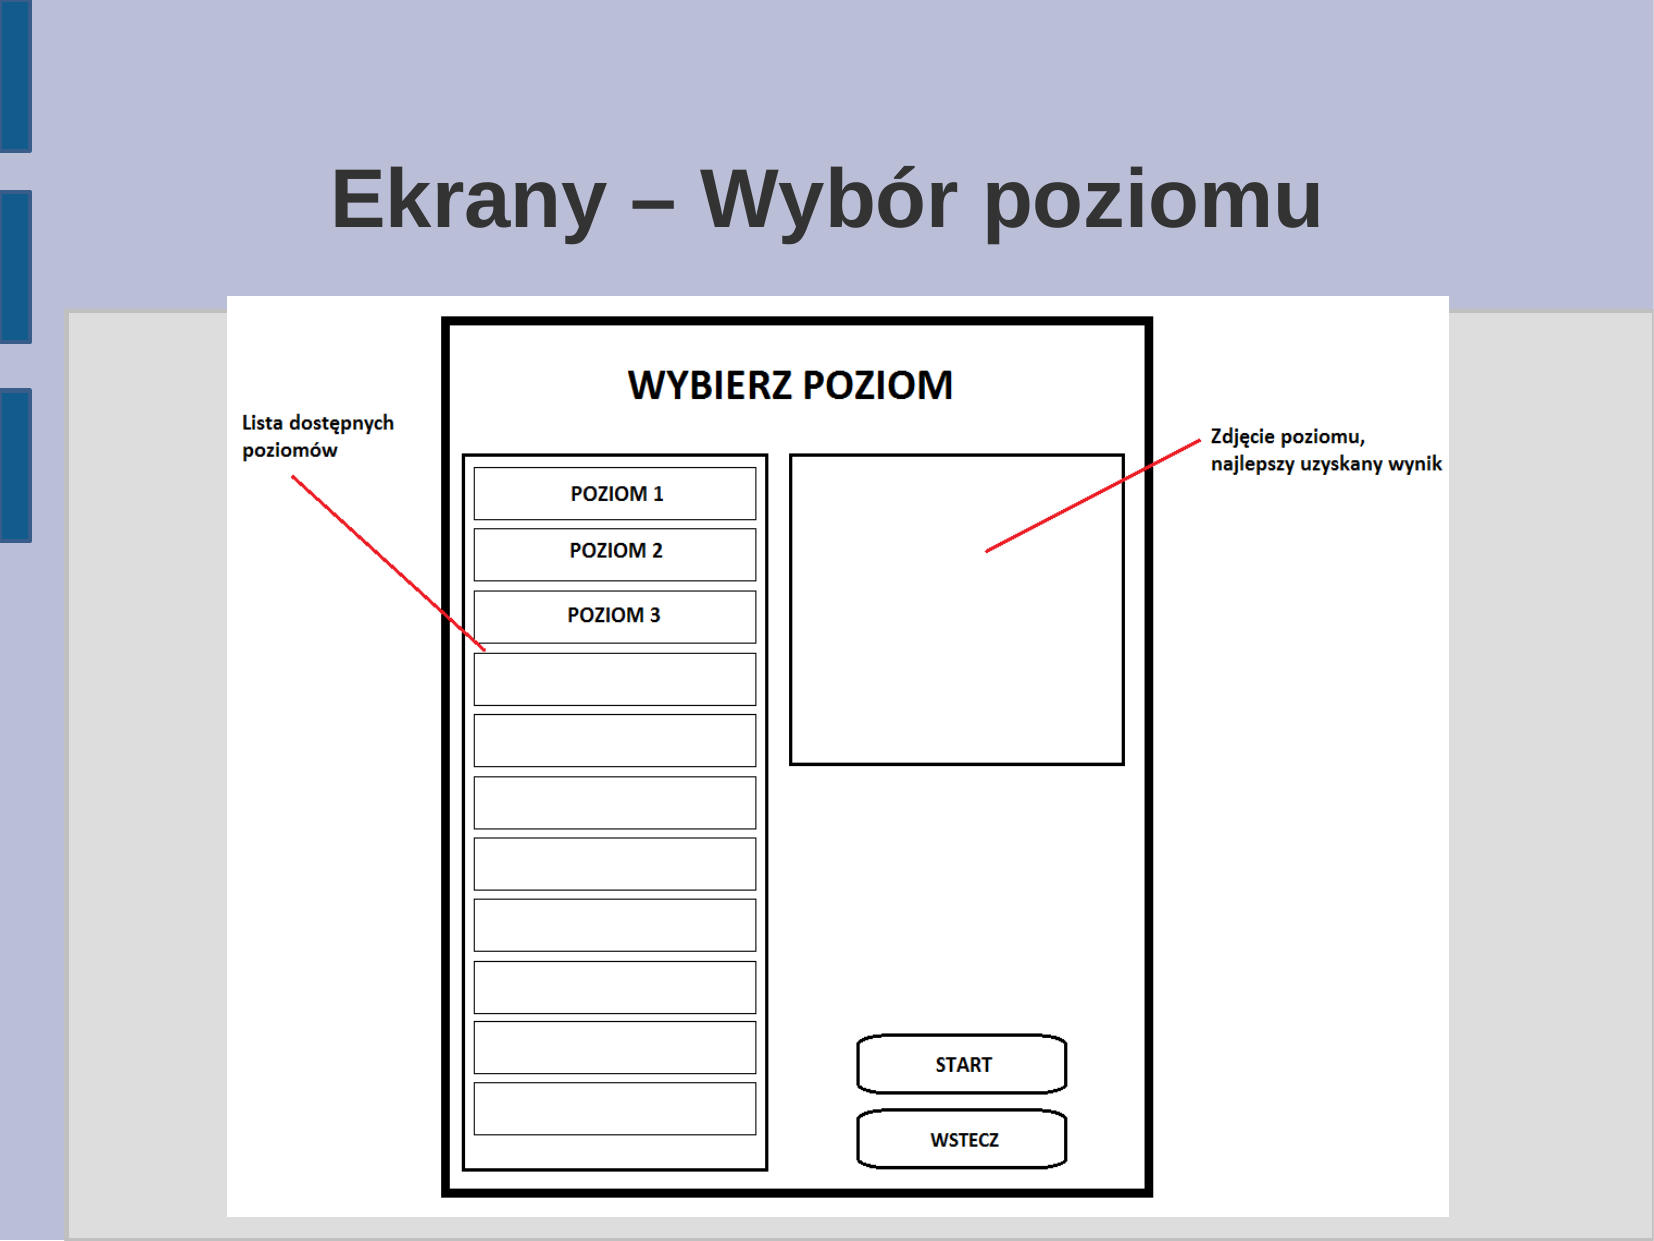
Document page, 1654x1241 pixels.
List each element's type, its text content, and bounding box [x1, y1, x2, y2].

title Ekrany – Wybór poziomu [121, 91, 1534, 299]
picture [227, 296, 1449, 1217]
